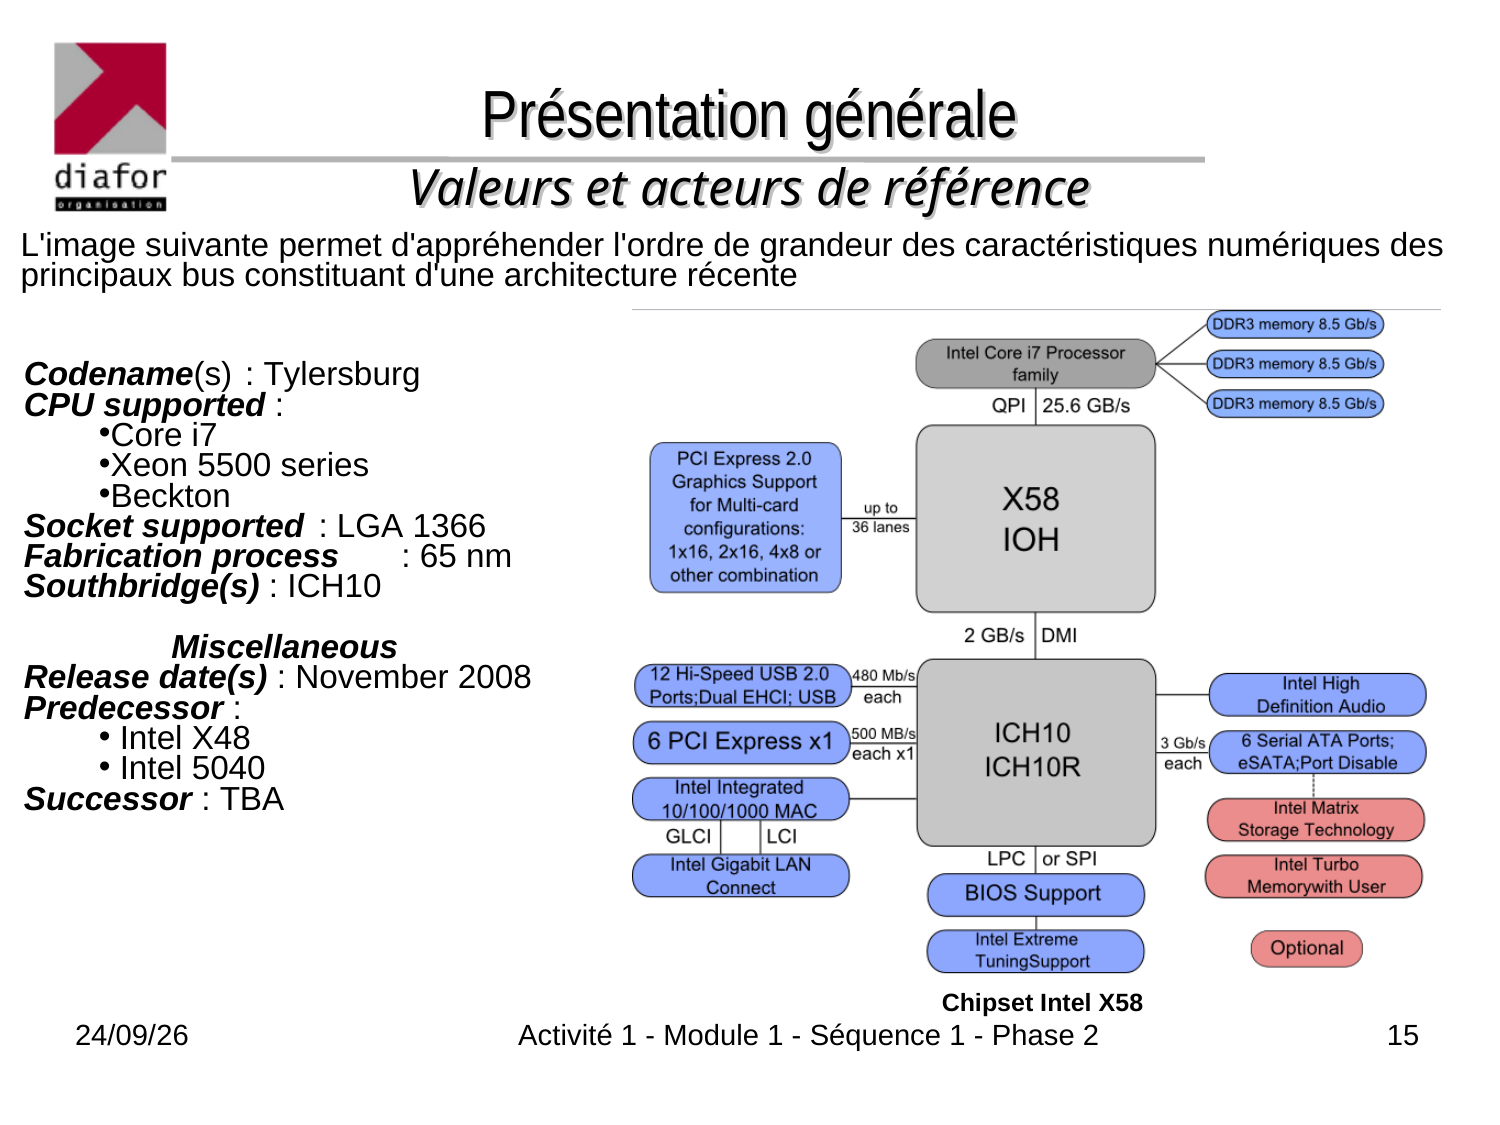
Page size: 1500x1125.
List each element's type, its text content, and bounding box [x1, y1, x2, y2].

title Présentation générale Valeurs et acteurs de référence [75, 45, 1426, 224]
text_box Codename(s) : Tylersburg CPU supported : Core i7 Xeon 5500 series Beckton Socket supported : LGA 1366 Fabrication process : 65 nm Southbridge(s) : ICH10 Miscellaneous Release date(s) : November 2008 Predecessor : Intel X48 Intel 5040 Successor : TBA [9, 354, 548, 824]
picture [632, 309, 1441, 1004]
picture [53, 42, 168, 213]
text_box L'image suivante permet d'appréhender l'ordre de grandeur des caractéristiques numériques des principaux bus constituant d'une architecture récente [5, 224, 1500, 300]
text_box Chipset Intel X58 [927, 986, 1159, 1024]
